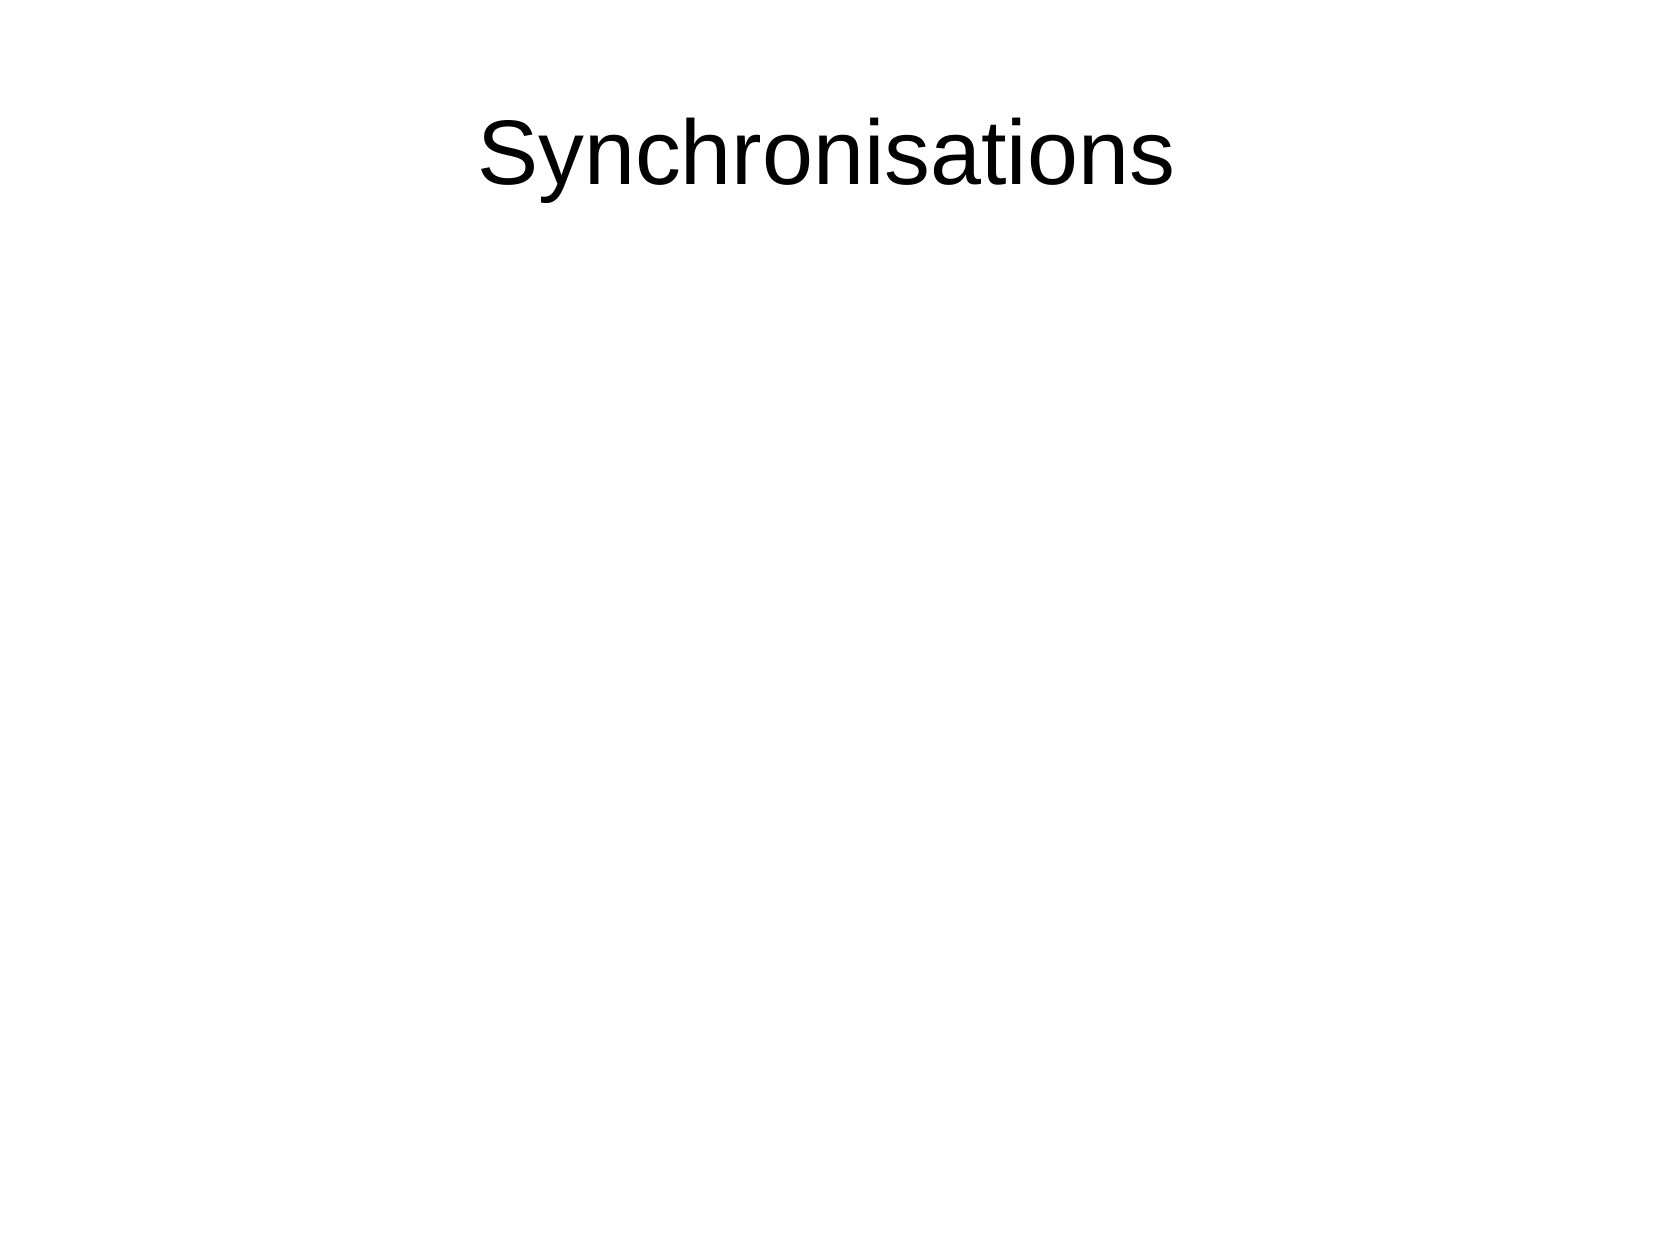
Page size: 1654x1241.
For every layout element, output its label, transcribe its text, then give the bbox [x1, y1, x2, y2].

title Synchronisations [82, 49, 1571, 257]
